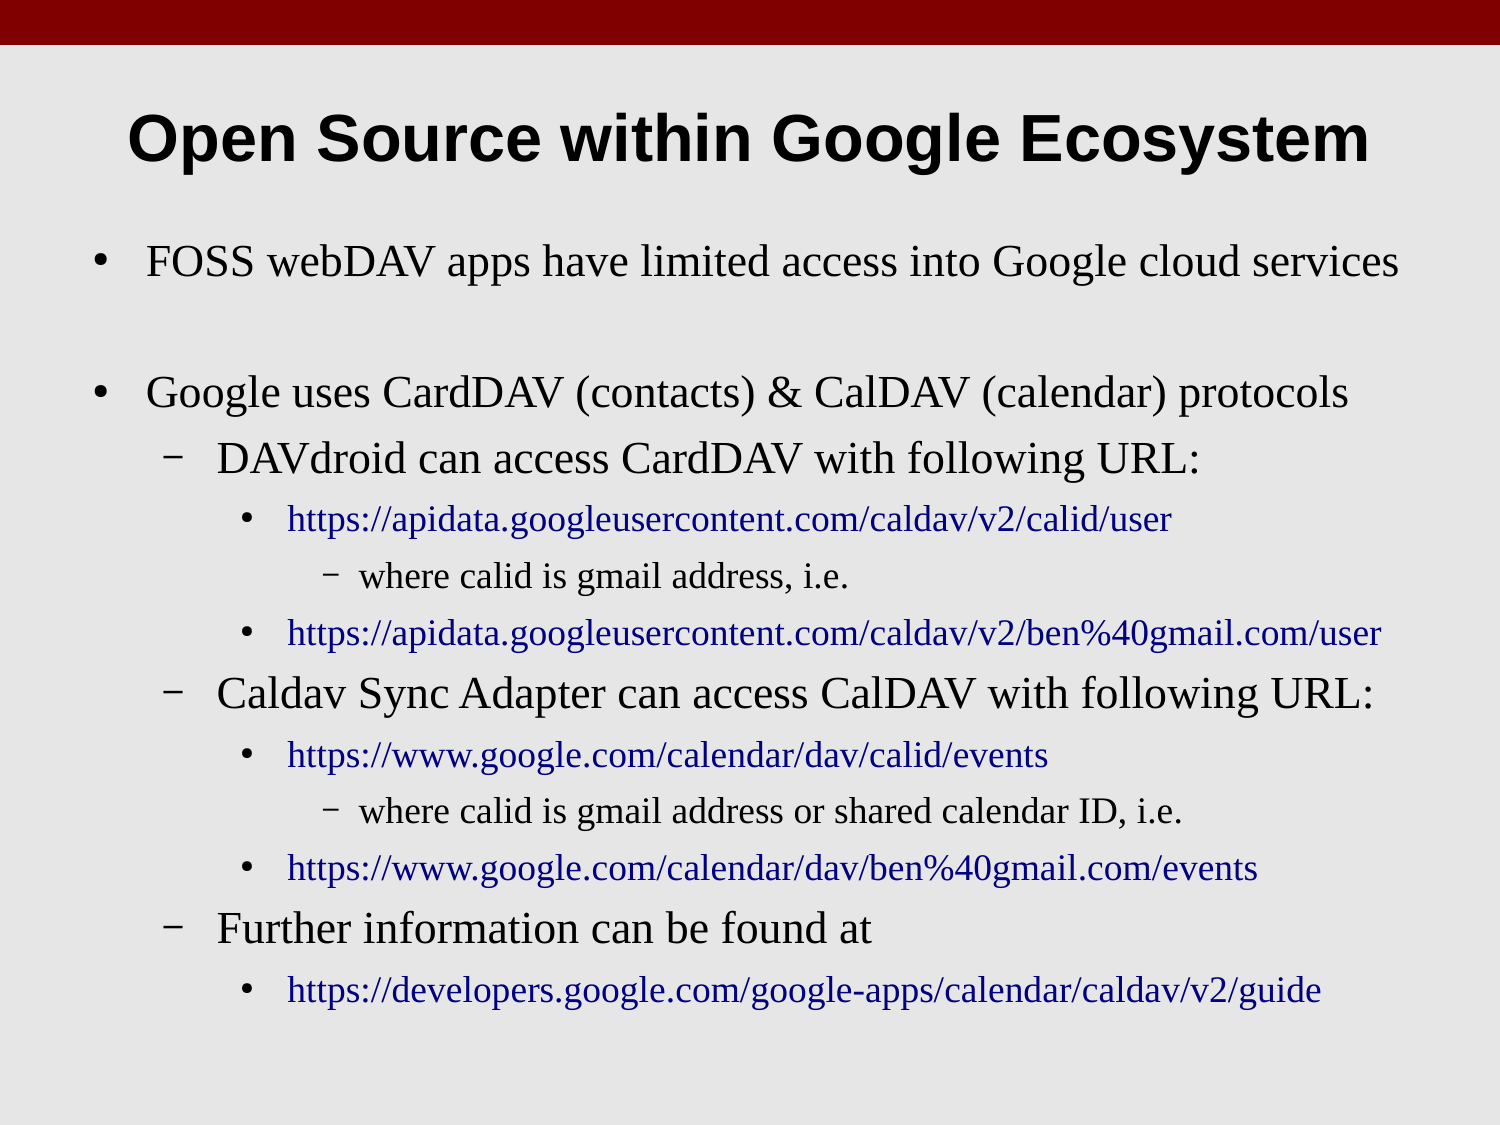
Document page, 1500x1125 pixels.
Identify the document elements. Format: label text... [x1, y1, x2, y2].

list FOSS webDAV apps have limited access into Google cloud services Google uses CardDAV (contacts) & CalDAV (calendar) protocols DAVdroid can access CardDAV with following URL: https://apidata.googleusercontent.com/caldav/v2/calid/user where calid is gmail address, i.e. https://apidata.googleusercontent.com/caldav/v2/ben%40gmail.com/user Caldav Sync Adapter can access CalDAV with following URL: https://www.google.com/calendar/dav/calid/events where calid is gmail address or shared calendar ID, i.e. https://www.google.com/calendar/dav/ben%40gmail.com/events Further information can be found at https://developers.google.com/google-apps/calendar/caldav/v2/guide [75, 235, 1425, 1088]
title Open Source within Google Ecosystem [75, 44, 1425, 233]
